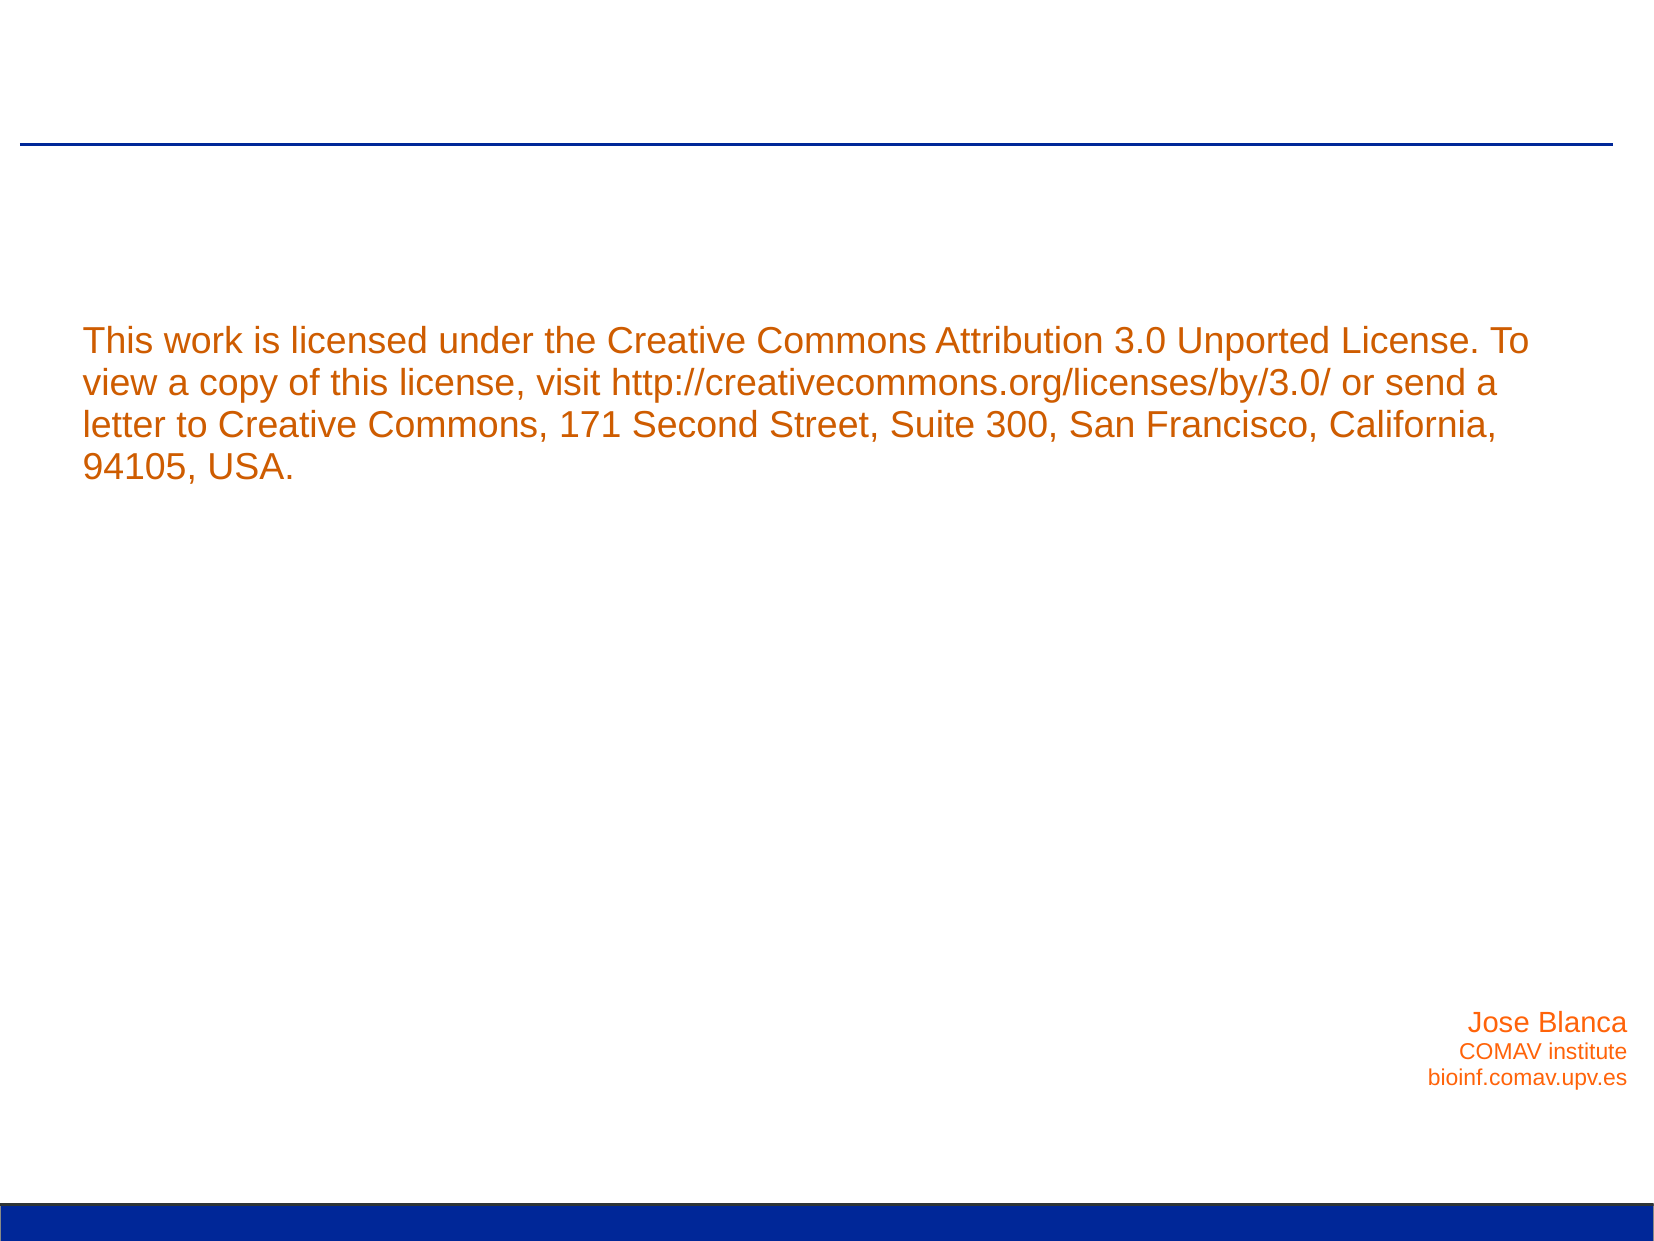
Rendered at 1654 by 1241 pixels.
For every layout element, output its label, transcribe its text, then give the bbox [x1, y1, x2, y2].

text_box Jose Blanca COMAV institute bioinf.comav.upv.es [1413, 998, 1643, 1099]
list This work is licensed under the Creative Commons Attribution 3.0 Unported License. To view a copy of this license, visit http://creativecommons.org/licenses/by/3.0/ or send a letter to Creative Commons, 171 Second Street, Suite 300, San Francisco, California, 94105, USA. [82, 319, 1571, 1139]
